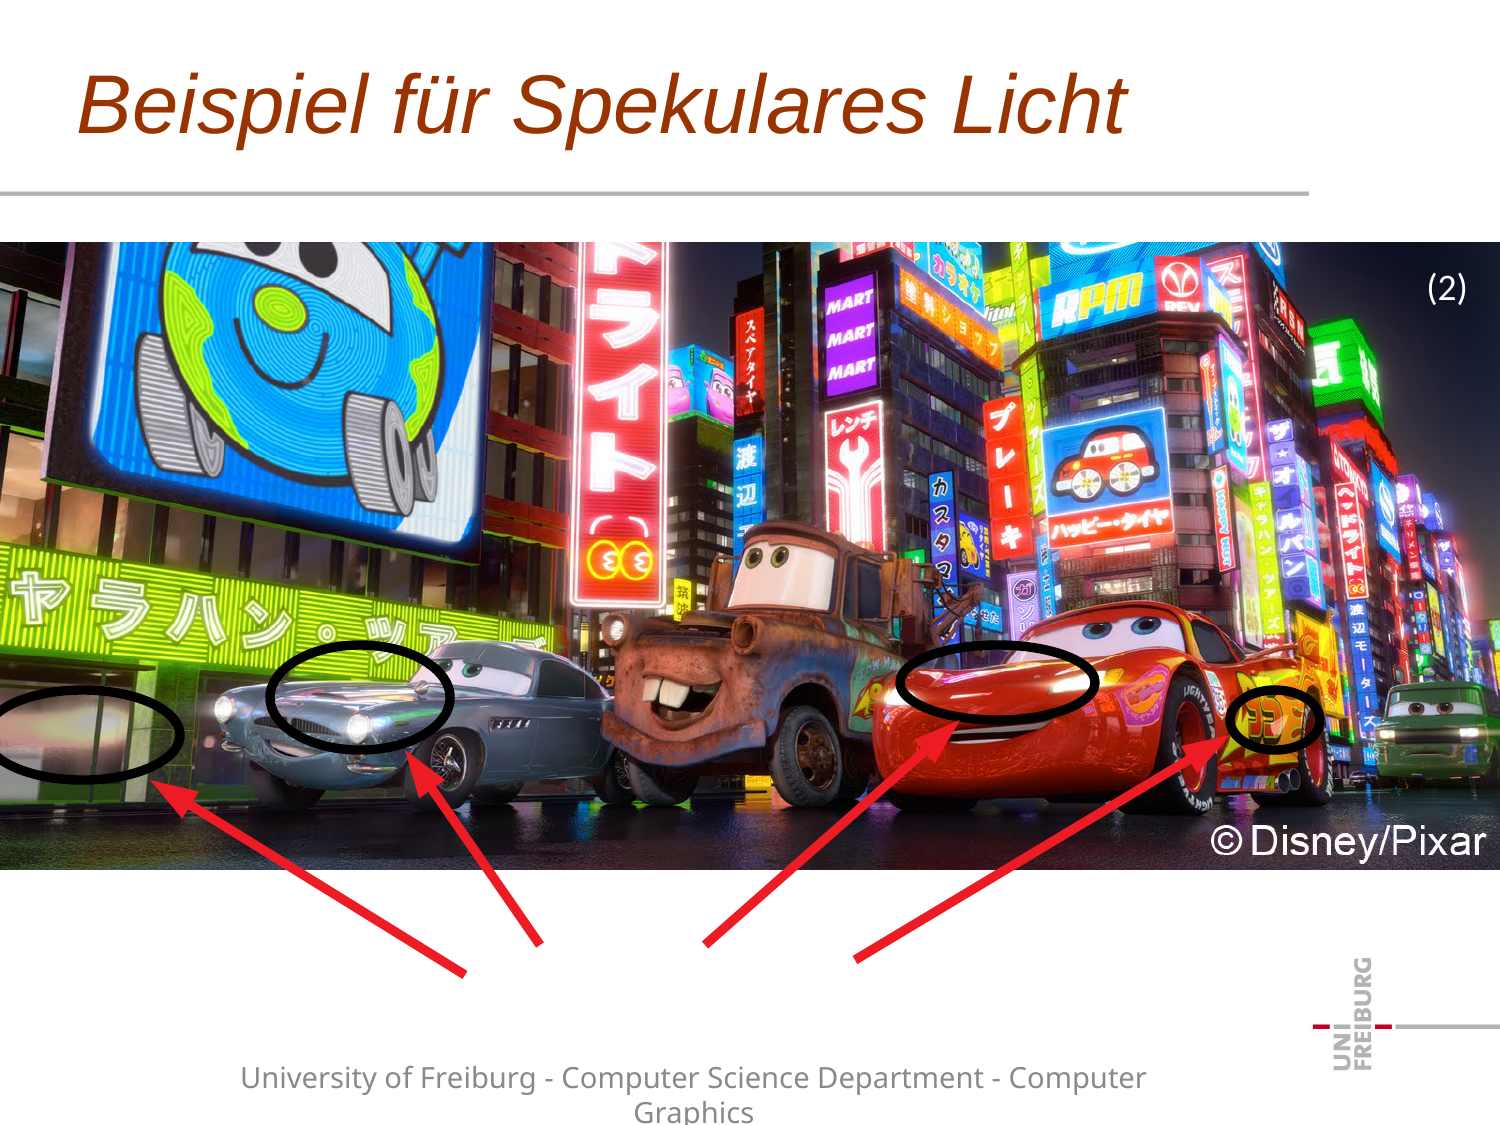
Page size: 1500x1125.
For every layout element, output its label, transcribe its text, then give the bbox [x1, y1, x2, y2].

picture [0, 695, 175, 775]
picture [0, 0, 1500, 1125]
picture [687, 1109, 696, 1121]
title Beispiel für Spekulares Licht [76, 50, 1412, 169]
text_box (2) [1411, 255, 1487, 316]
